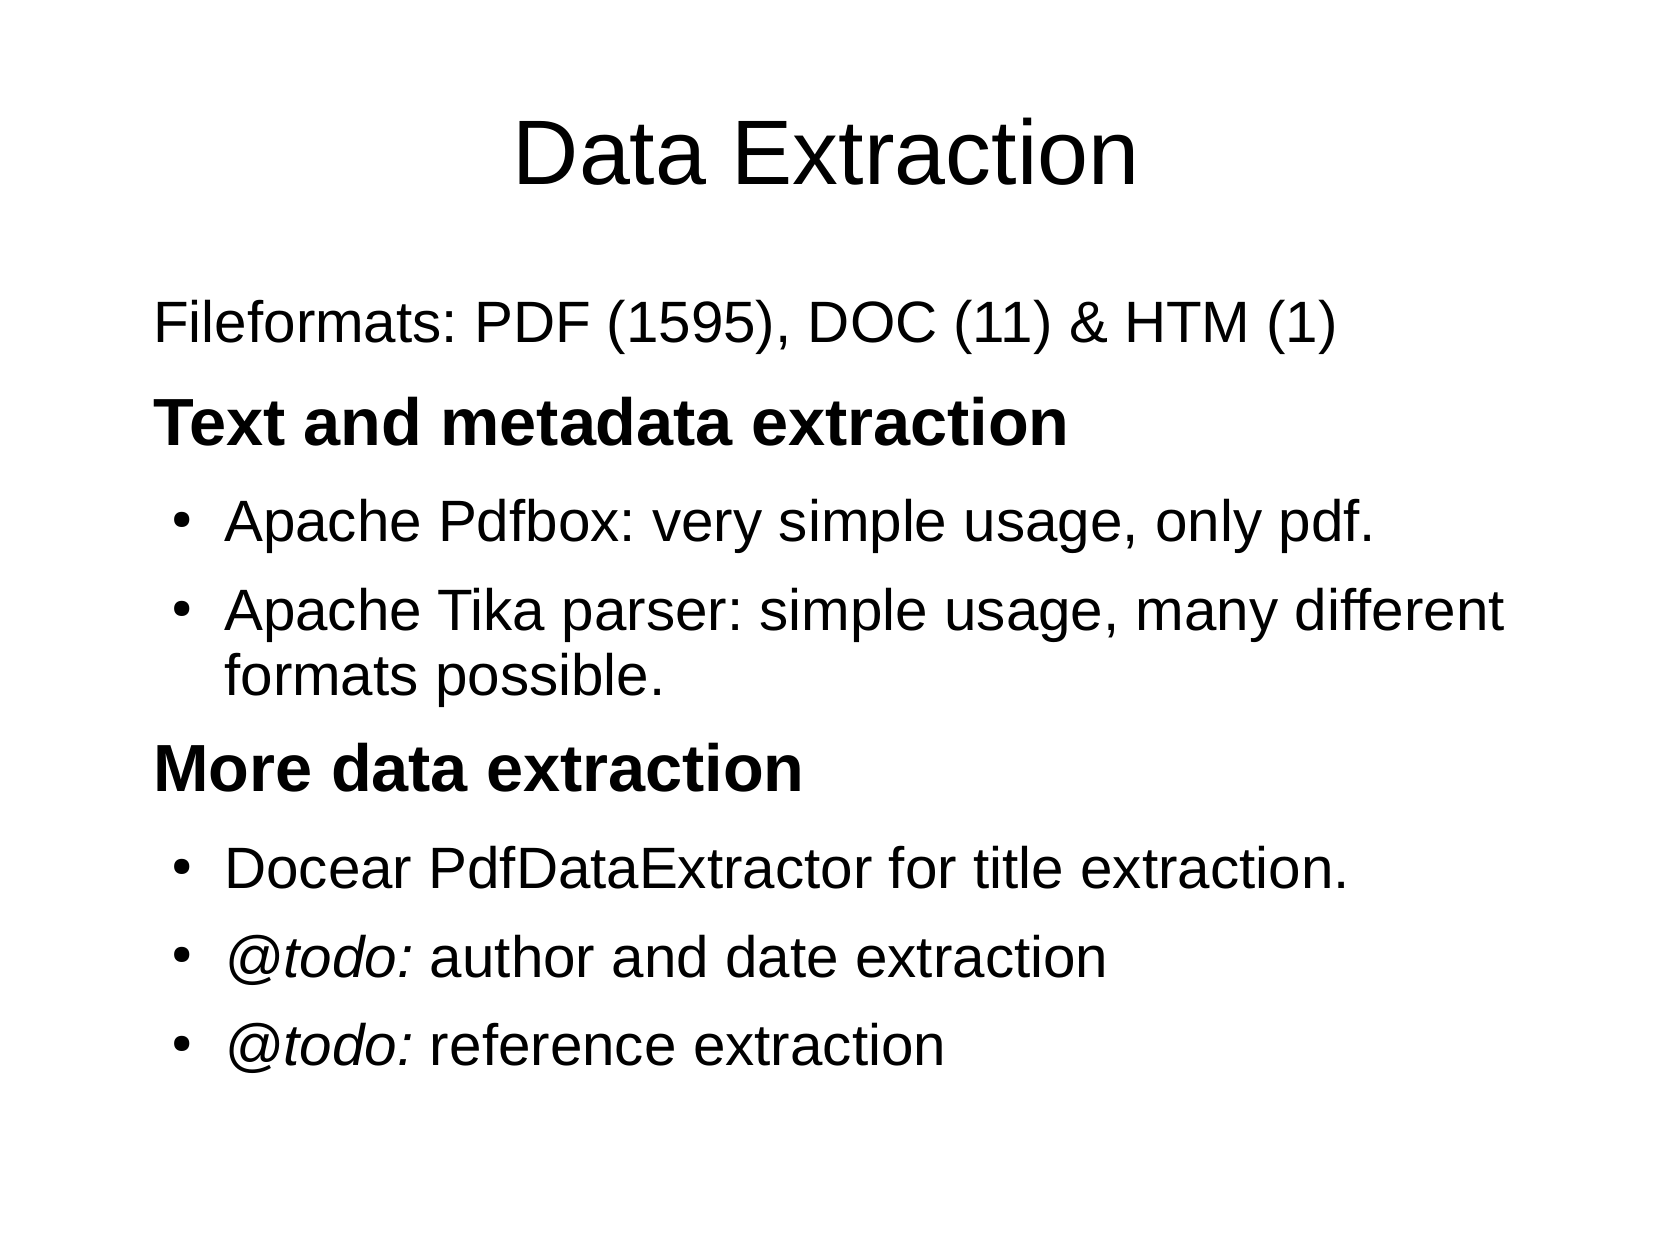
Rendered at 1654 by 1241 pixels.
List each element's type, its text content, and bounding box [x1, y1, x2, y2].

title Data Extraction [82, 49, 1571, 257]
list Fileformats: PDF (1595), DOC (11) & HTM (1) Text and metadata extraction Apache Pdfbox: very simple usage, only pdf. Apache Tika parser: simple usage, many different formats possible. More data extraction Docear PdfDataExtractor for title extraction. @todo: author and date extraction @todo: reference extraction [82, 290, 1571, 1176]
